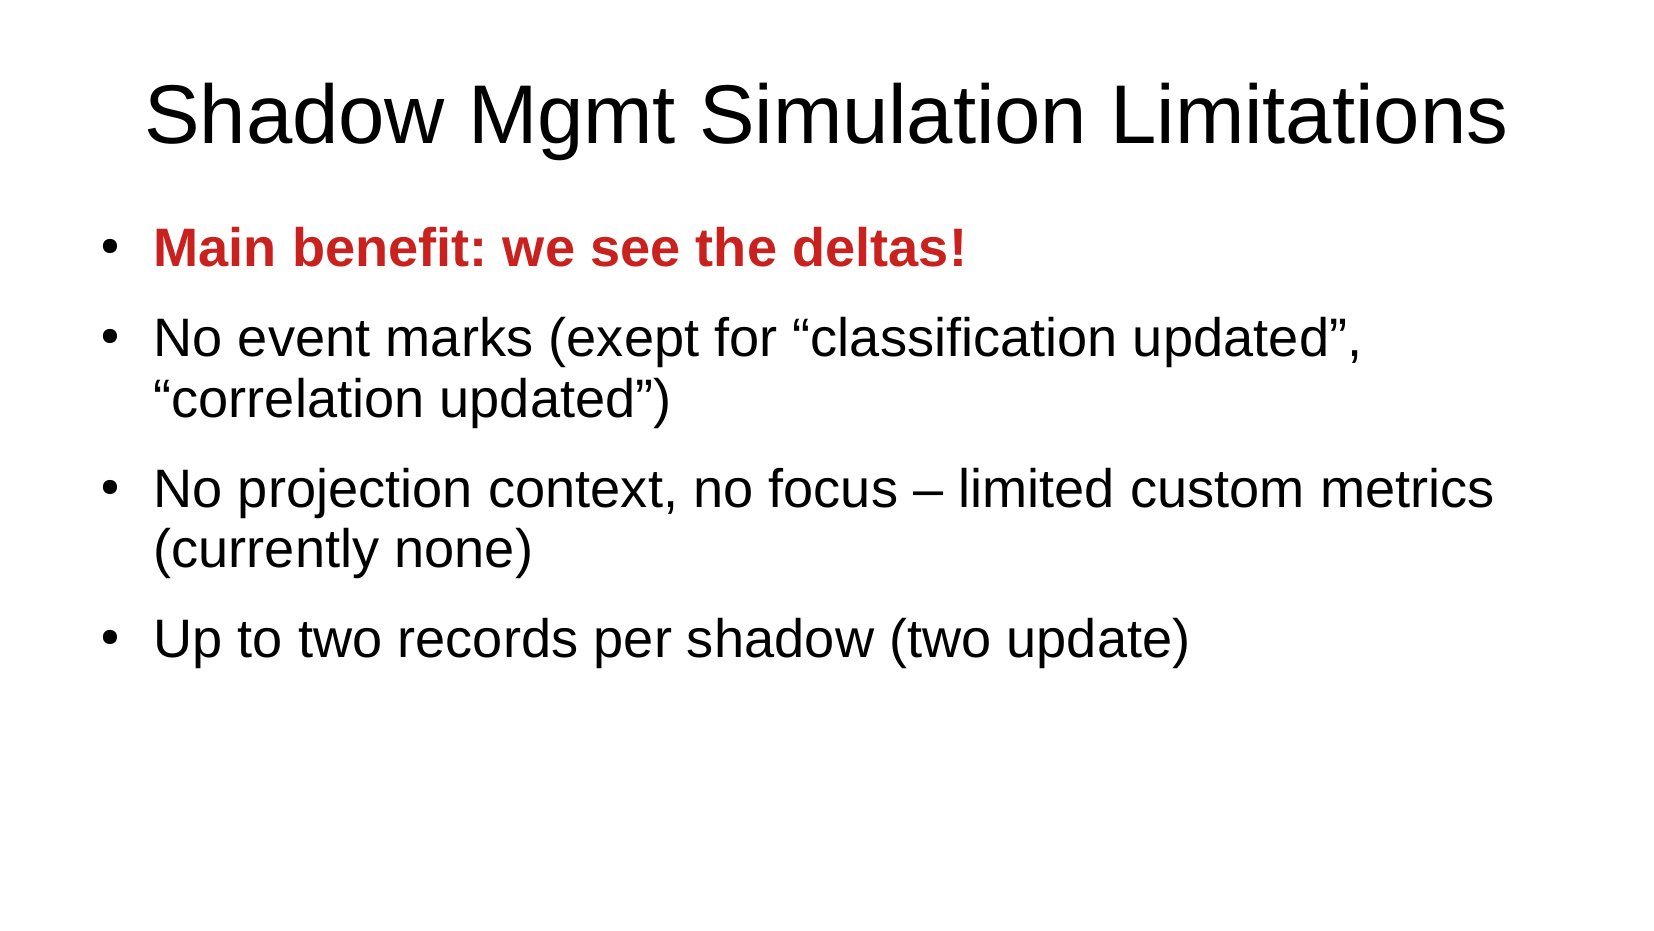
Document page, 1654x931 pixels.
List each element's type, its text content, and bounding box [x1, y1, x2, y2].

title Shadow Mgmt Simulation Limitations [82, 37, 1571, 193]
list Main benefit: we see the deltas! No event marks (exept for “classification updated”, “correlation updated”) No projection context, no focus – limited custom metrics (currently none) Up to two records per shadow (two update) [82, 217, 1571, 758]
